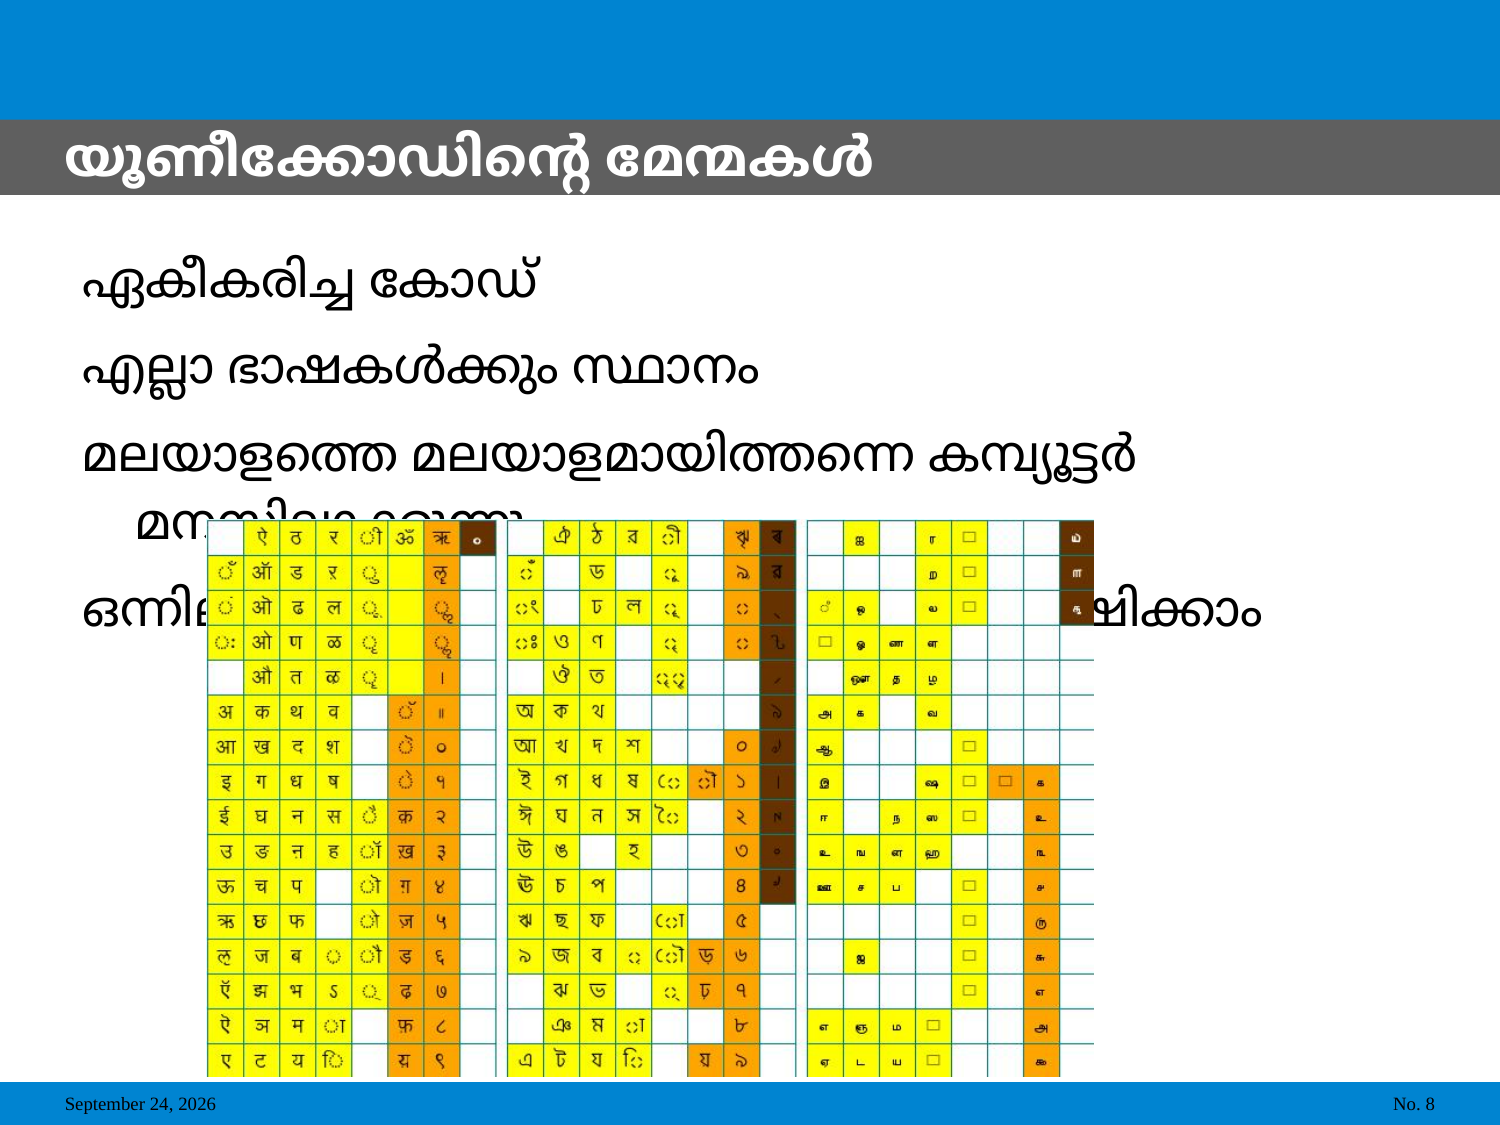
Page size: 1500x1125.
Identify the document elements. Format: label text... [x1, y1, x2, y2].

picture [206, 519, 1094, 1077]
list ഏകീകരിച്ച കോഡ് എല്ലാ ഭാഷകള്‍ക്കും സ്ഥാനം മലയാളത്തെ മലയാളമായിത്തന്നെ കമ്പ്യൂട്ടര്‍ മനസ്സിലാക്കുന്നു ഒന്നിലധികം ഭാഷകള്‍ ഒരേ ഫയലില്‍ സൂക്ഷിക്കാം [64, 243, 1270, 562]
title യൂണീക്കോഡിന്റെ മേന്മകള്‍ [64, 129, 1436, 196]
